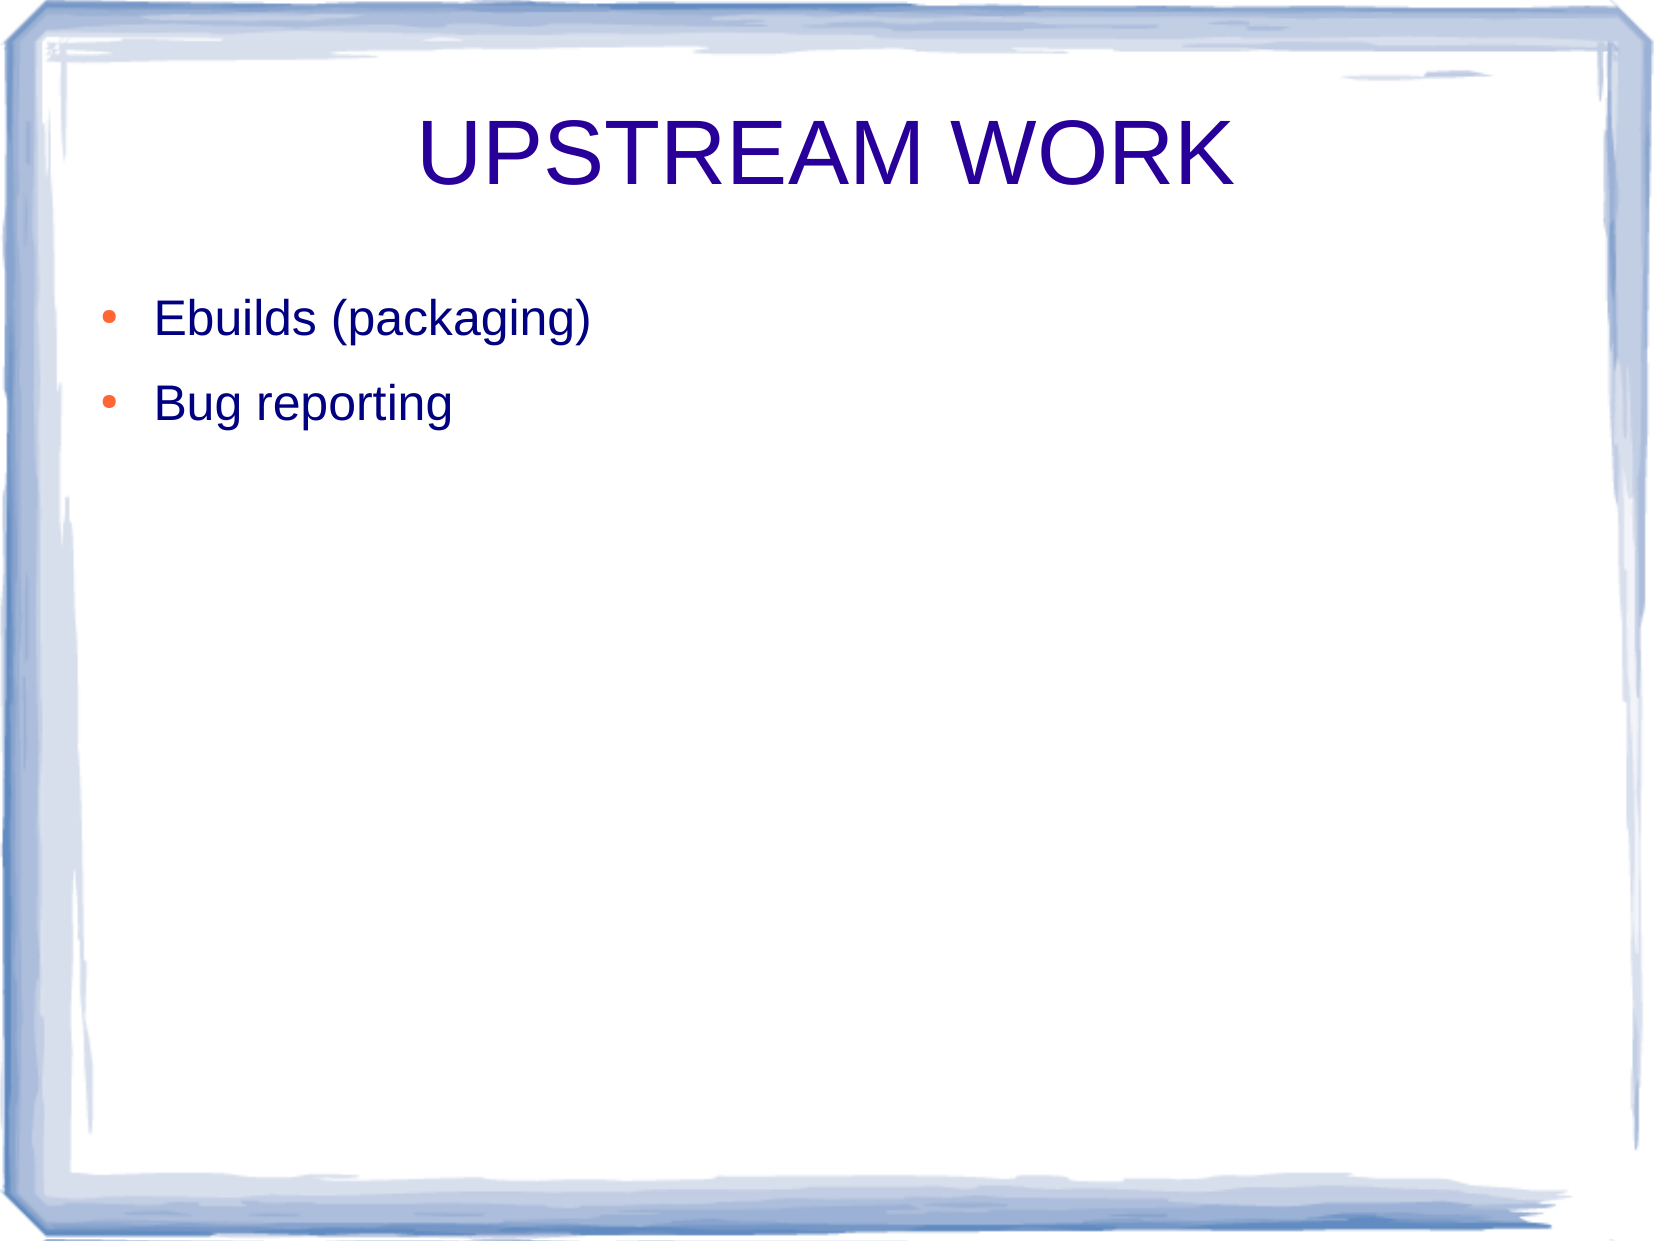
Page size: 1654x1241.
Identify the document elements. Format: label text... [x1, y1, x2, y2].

list Ebuilds (packaging) Bug reporting [82, 290, 1538, 995]
title UPSTREAM WORK [82, 49, 1571, 257]
picture [0, 0, 1654, 1241]
